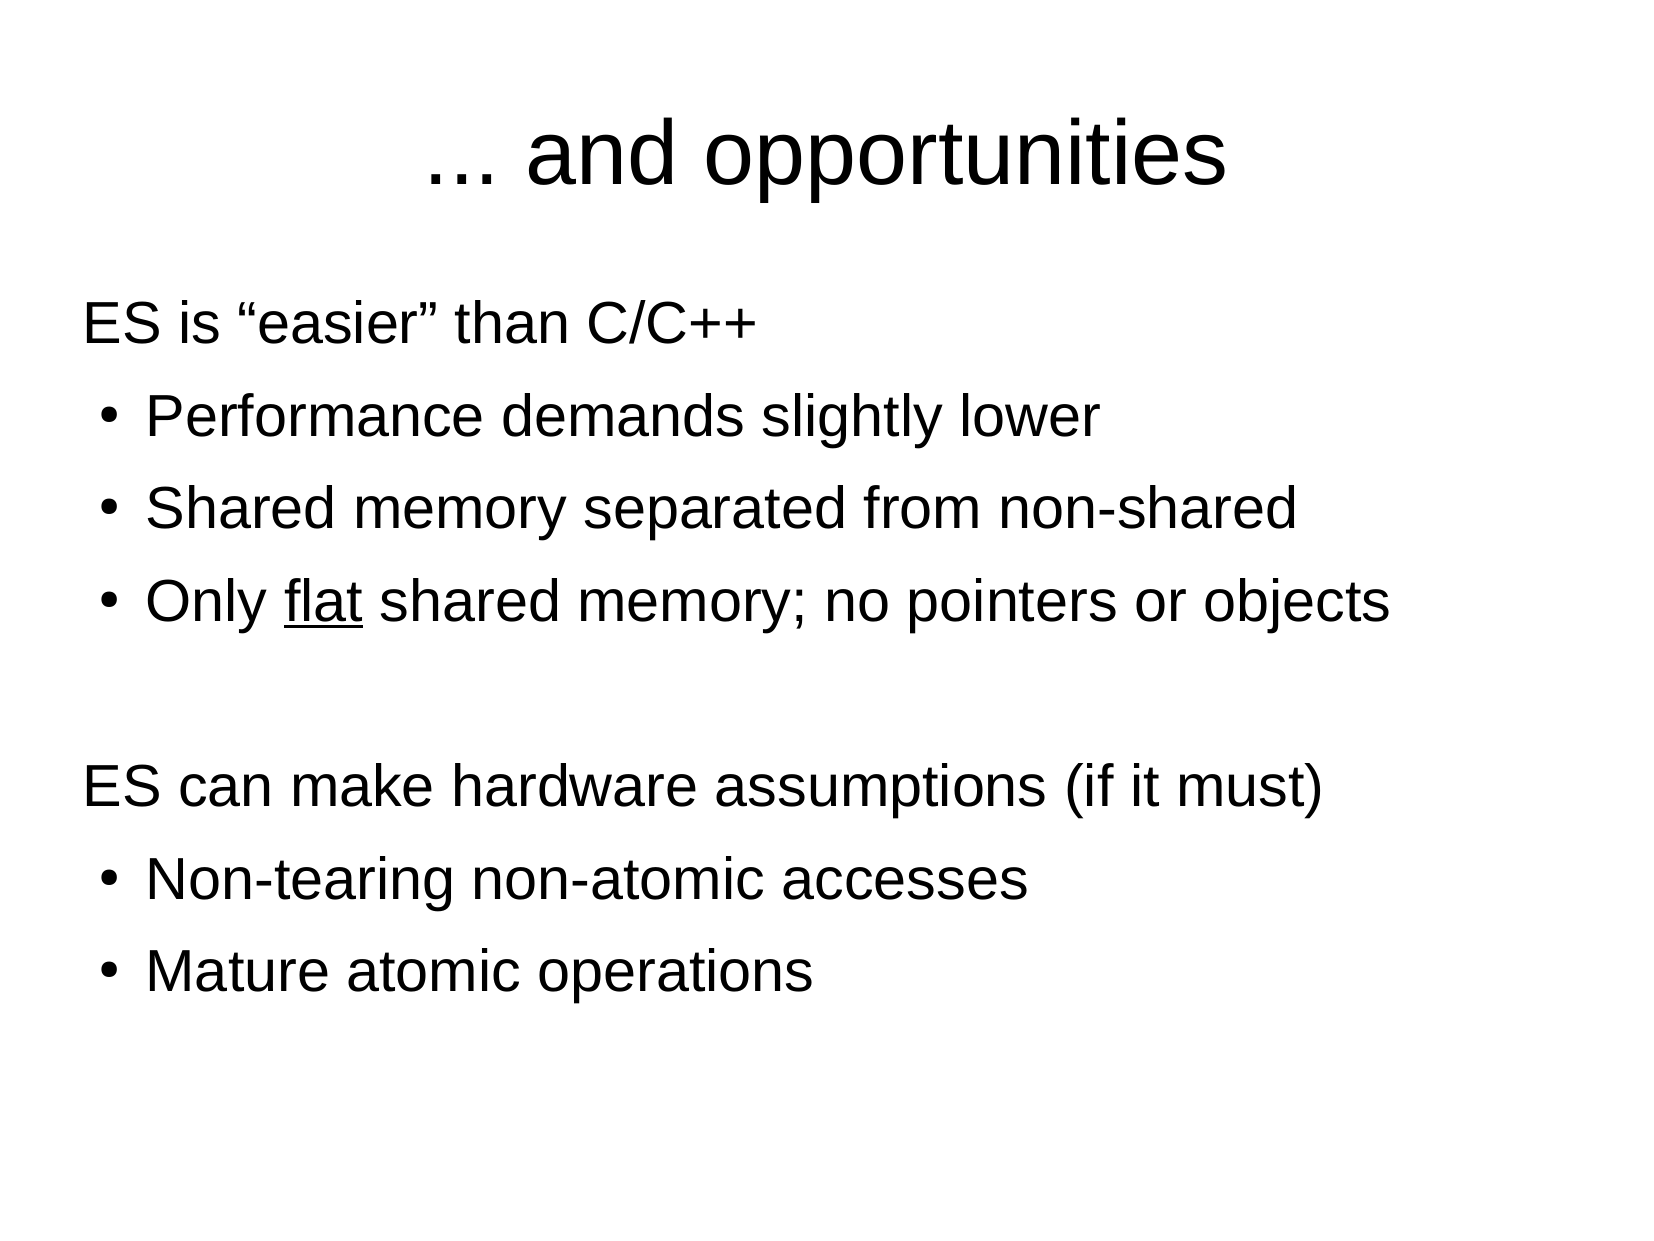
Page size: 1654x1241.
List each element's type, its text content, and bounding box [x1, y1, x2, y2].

list ES is “easier” than C/C++ Performance demands slightly lower Shared memory separated from non-shared Only flat shared memory; no pointers or objects ES can make hardware assumptions (if it must) Non-tearing non-atomic accesses Mature atomic operations [82, 290, 1571, 1010]
title ... and opportunities [82, 49, 1571, 257]
